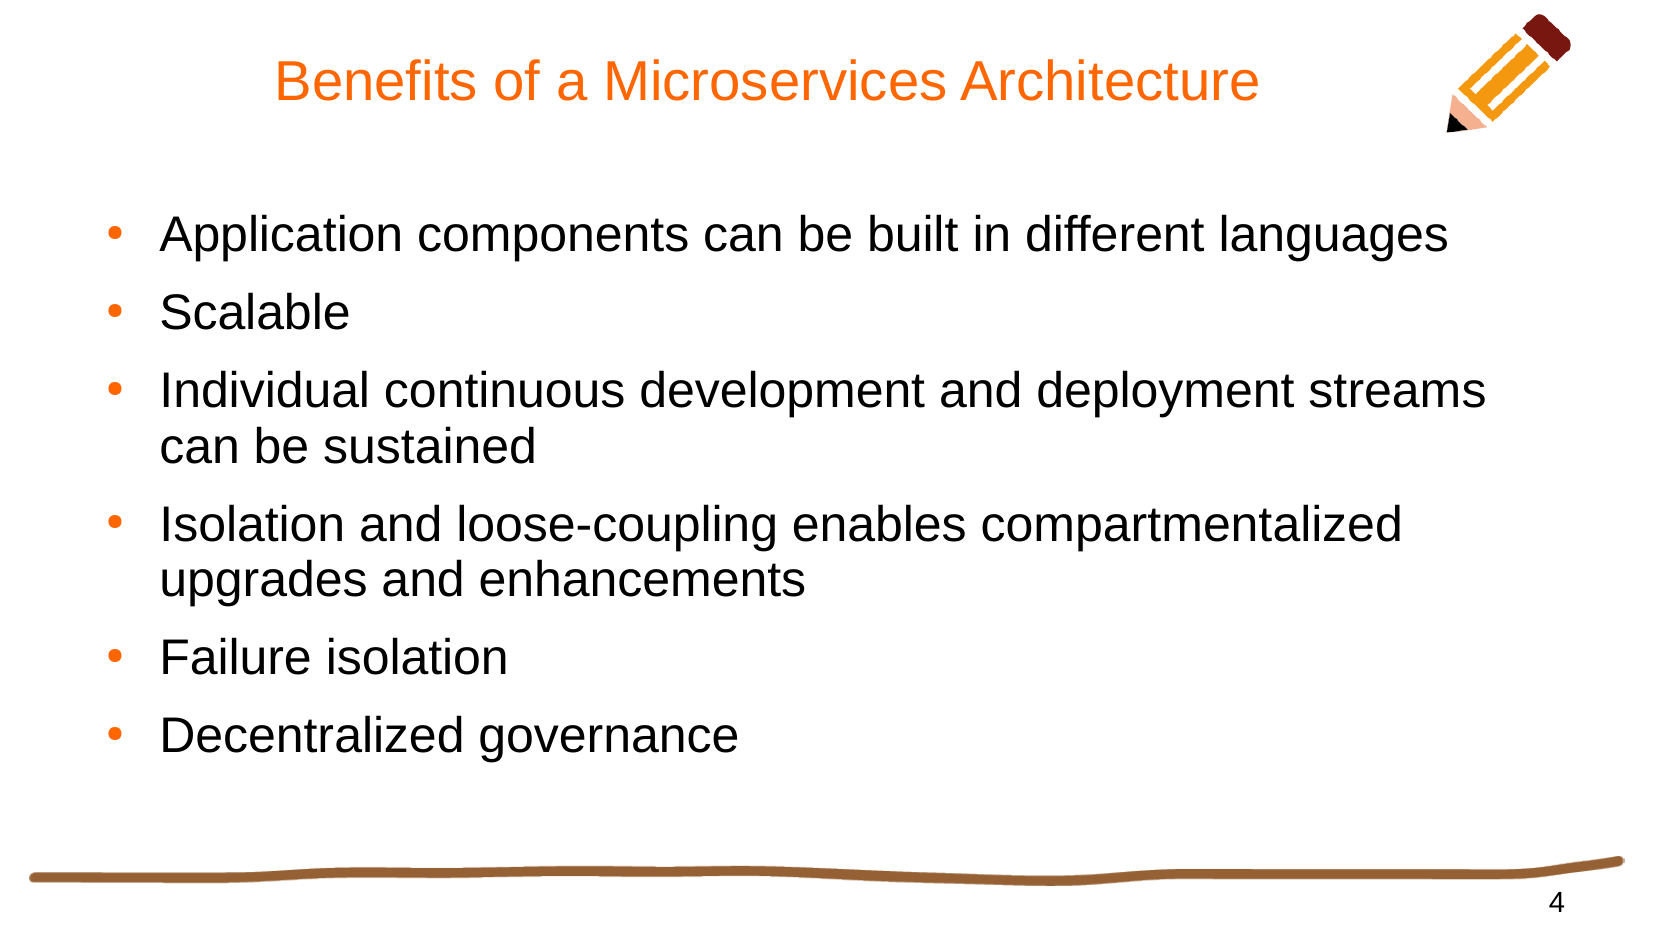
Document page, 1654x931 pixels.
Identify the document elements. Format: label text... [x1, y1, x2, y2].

title Benefits of a Microservices Architecture [88, 29, 1447, 133]
list Application components can be built in different languages Scalable Individual continuous development and deployment streams can be sustained Isolation and loose-coupling enables compartmentalized upgrades and enhancements Failure isolation Decentralized governance [88, 206, 1538, 857]
picture [29, 856, 1625, 886]
picture [1446, 14, 1571, 133]
